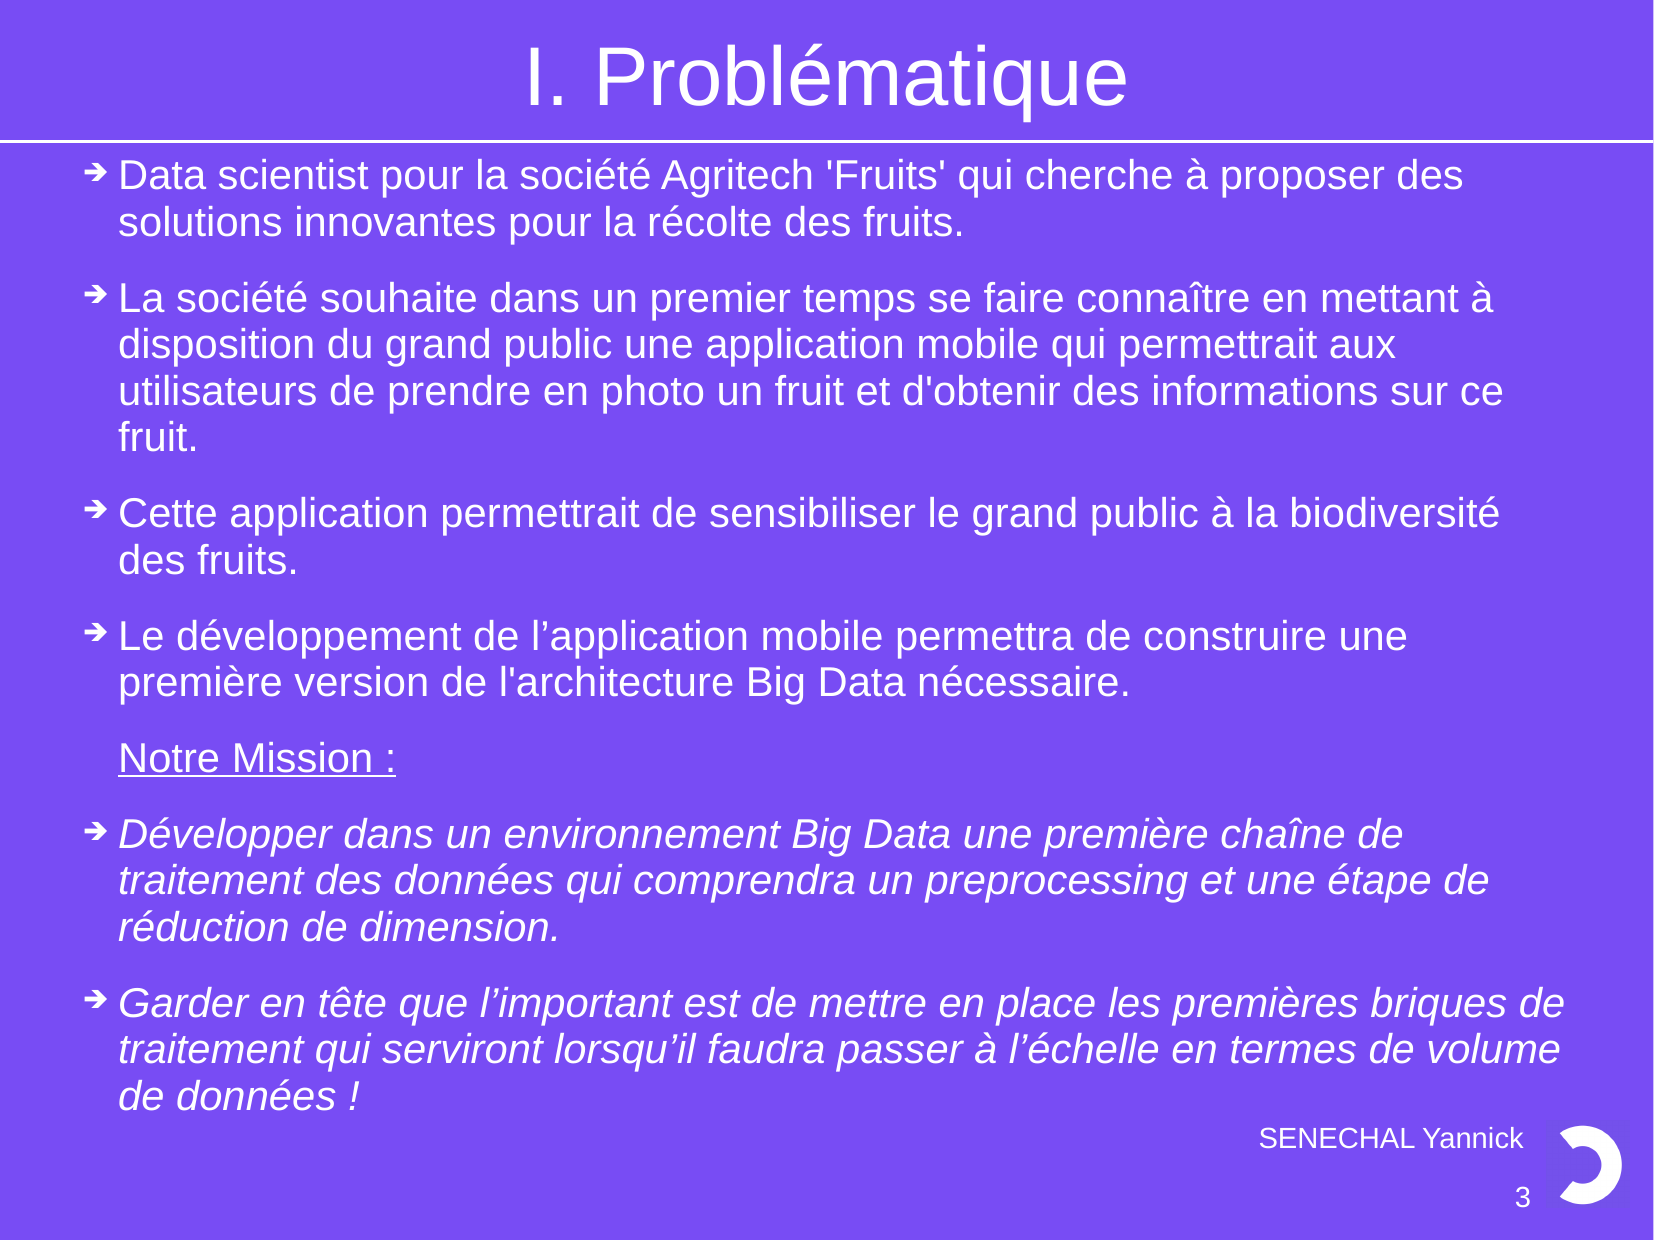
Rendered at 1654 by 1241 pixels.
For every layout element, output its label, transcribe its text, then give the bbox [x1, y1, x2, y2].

list Data scientist pour la société Agritech 'Fruits' qui cherche à proposer des solutions innovantes pour la récolte des fruits. La société souhaite dans un premier temps se faire connaître en mettant à disposition du grand public une application mobile qui permettrait aux utilisateurs de prendre en photo un fruit et d'obtenir des informations sur ce fruit. Cette application permettrait de sensibiliser le grand public à la biodiversité des fruits. Le développement de l’application mobile permettra de construire une première version de l'architecture Big Data nécessaire. Notre Mission : Développer dans un environnement Big Data une première chaîne de traitement des données qui comprendra un preprocessing et une étape de réduction de dimension. Garder en tête que l’important est de mettre en place les premières briques de traitement qui serviront lorsqu’il faudra passer à l’échelle en termes de volume de données ! [82, 151, 1571, 1123]
picture [1546, 1120, 1630, 1208]
title I. Problématique [82, 23, 1571, 130]
